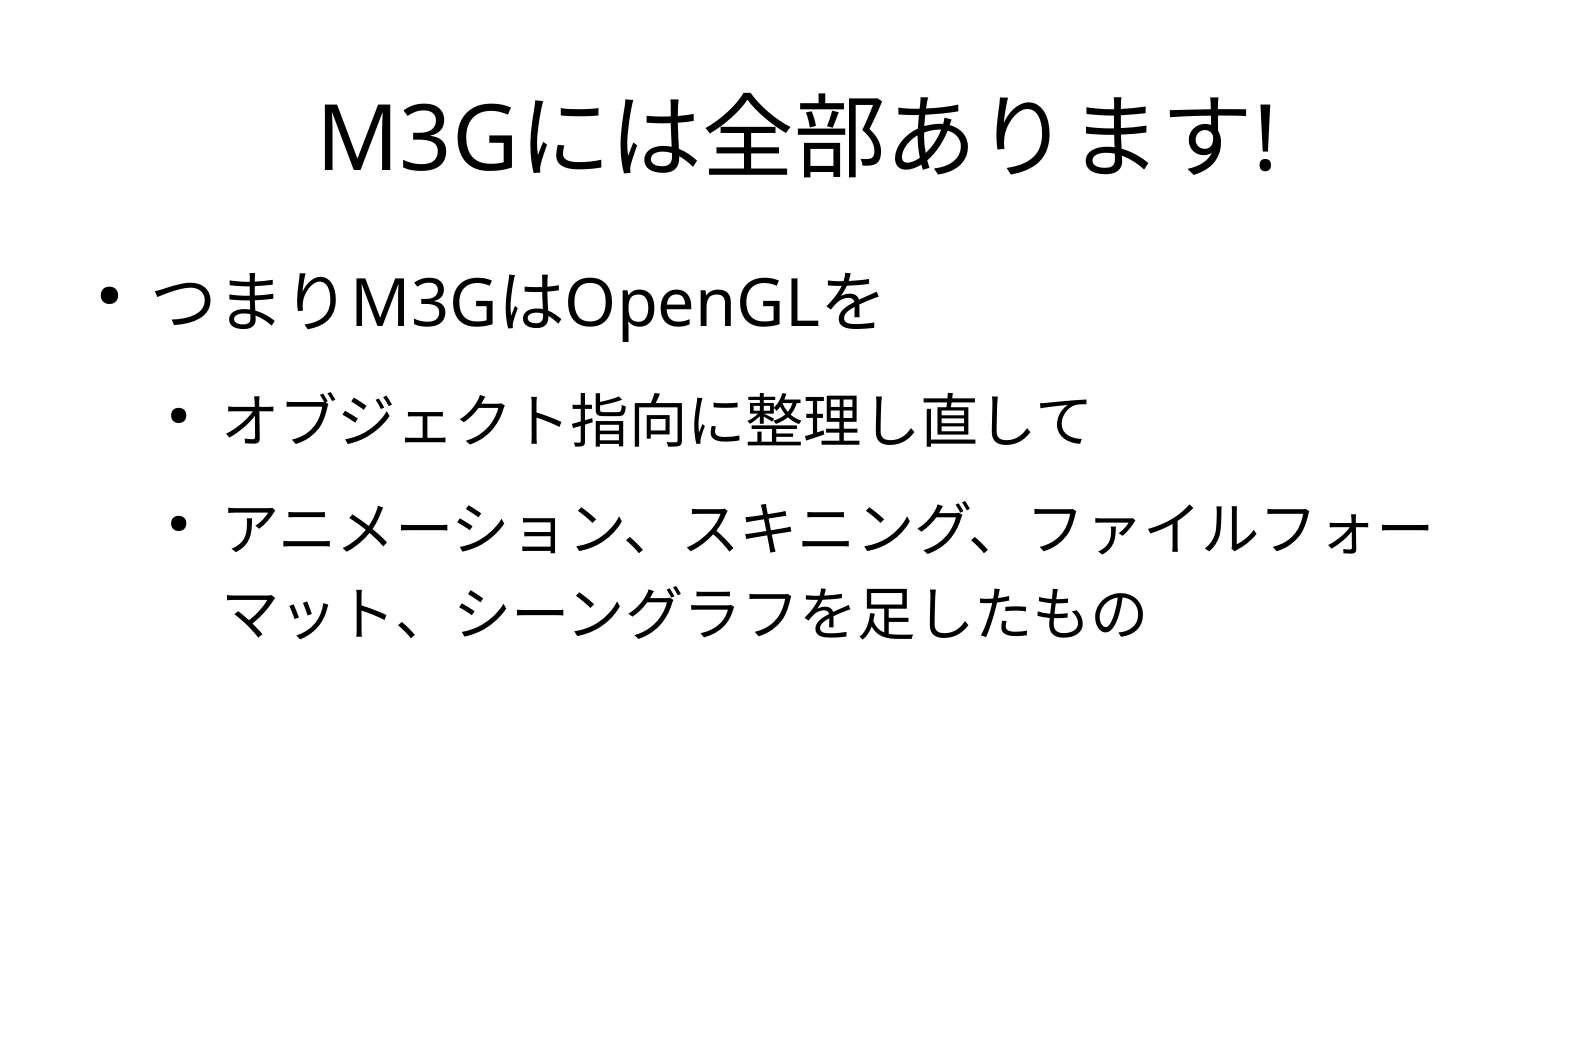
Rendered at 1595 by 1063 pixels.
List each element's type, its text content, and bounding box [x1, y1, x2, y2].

list つまりM3GはOpenGLを オブジェクト指向に整理し直して アニメーション、スキニング、ファイルフォーマット、シーングラフを足したもの [79, 248, 1515, 951]
title M3Gには全部あります! [79, 42, 1515, 220]
